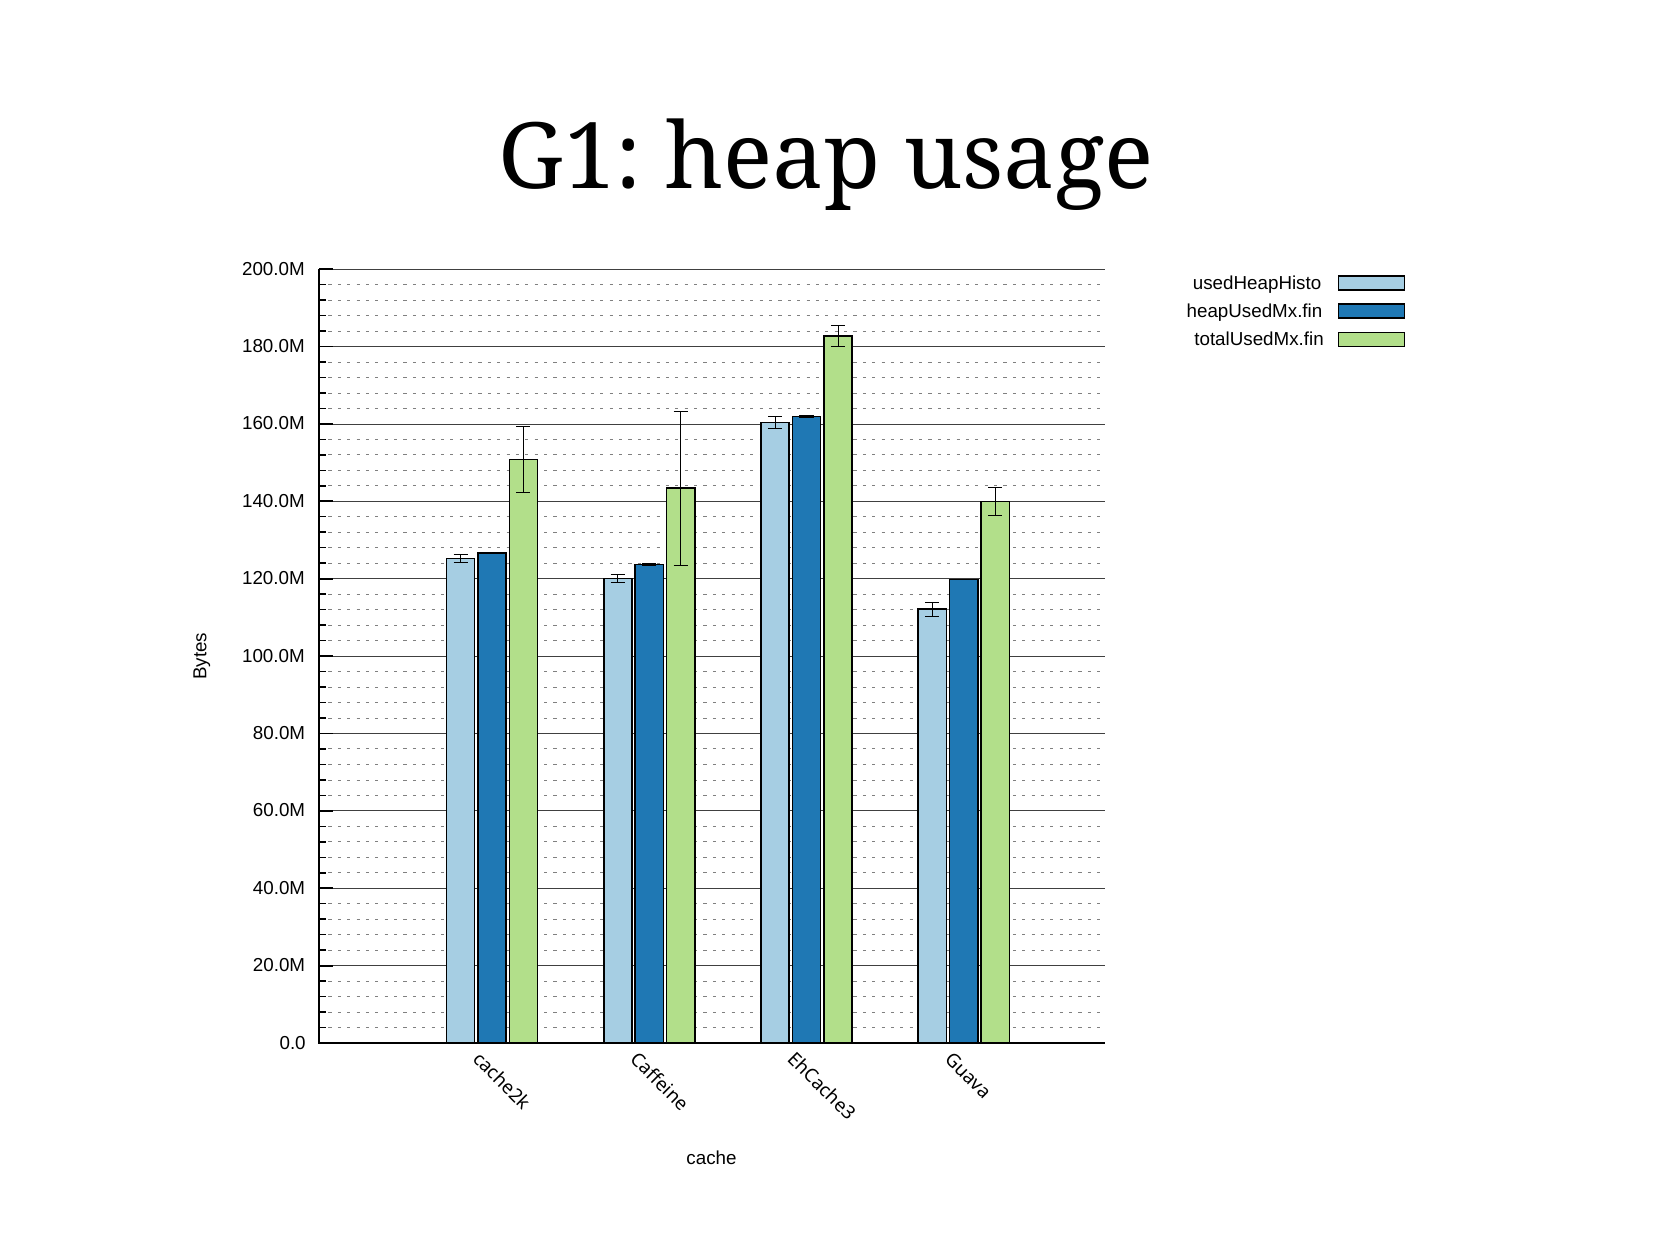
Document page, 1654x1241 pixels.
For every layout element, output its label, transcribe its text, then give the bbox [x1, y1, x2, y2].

title G1: heap usage [82, 49, 1571, 257]
picture [180, 240, 1432, 1179]
